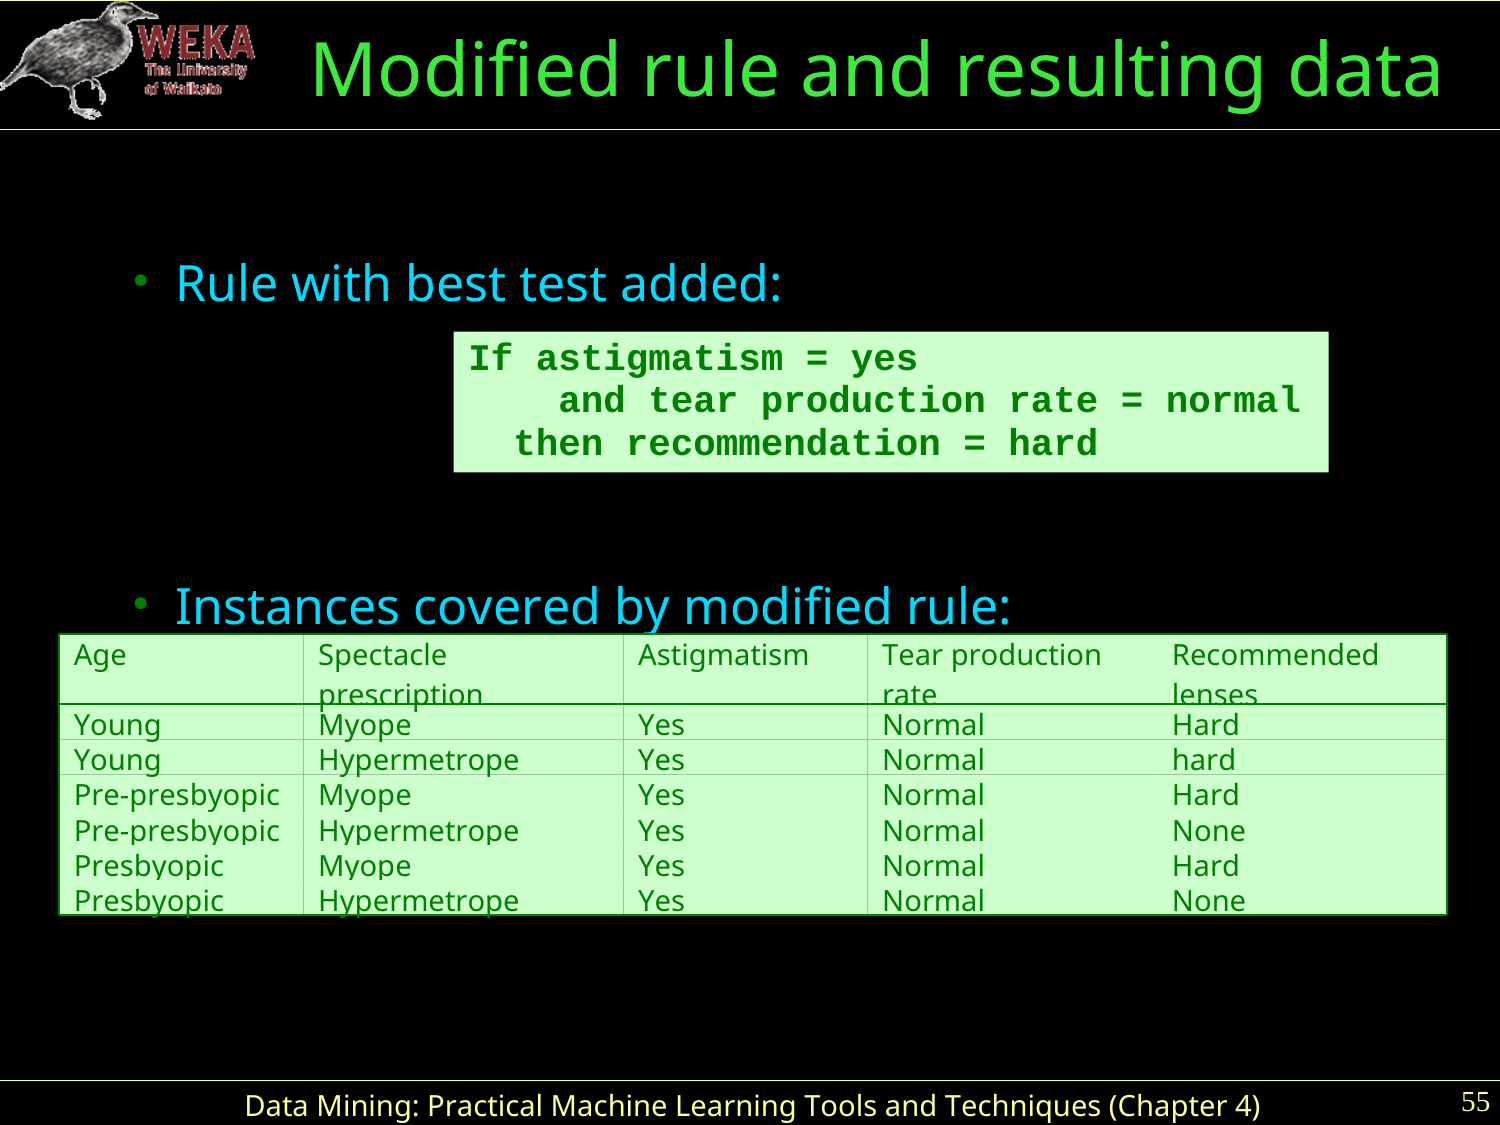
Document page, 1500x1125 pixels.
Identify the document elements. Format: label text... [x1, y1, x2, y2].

text_box Myope [382, 862, 391, 874]
text_box Hard [1158, 775, 1446, 810]
text_box Recommended lenses [1158, 635, 1446, 703]
text_box Myope [304, 705, 624, 740]
text_box Hard [1158, 705, 1446, 740]
text_box Yes [624, 810, 868, 845]
text_box Normal [868, 880, 1158, 914]
text_box Rule with best test added: Instances covered by modified rule: [118, 240, 1356, 633]
text_box Presbyopic [60, 845, 304, 880]
text_box Hard [1158, 845, 1446, 880]
text_box Presbyopic [60, 880, 304, 914]
text_box Young [147, 721, 156, 733]
text_box Normal [868, 775, 1158, 810]
text_box Tear production rate [868, 635, 1158, 703]
text_box Young [60, 705, 304, 740]
text_box Pre-presbyopic [60, 775, 304, 810]
text_box Myope [382, 721, 391, 733]
text_box Yes [624, 775, 868, 810]
picture [0, 1, 266, 129]
text_box hard [1158, 740, 1446, 775]
text_box Spectacle prescription [304, 635, 624, 703]
text_box Normal [868, 705, 1158, 740]
title Modified rule and resulting data [295, 0, 1500, 148]
text_box Normal [868, 740, 1158, 775]
text_box Myope [382, 791, 391, 803]
text_box Yes [624, 880, 868, 914]
text_box If astigmatism = yes and tear production rate = normal then recommendation = hard [453, 331, 1329, 473]
text_box Hypermetrope [304, 810, 624, 845]
text_box Myope [304, 845, 624, 880]
text_box Hypermetrope [304, 880, 624, 914]
text_box Yes [624, 705, 868, 740]
text_box Astigmatism [624, 635, 868, 703]
text_box Yes [624, 740, 868, 775]
text_box Yes [624, 845, 868, 880]
text_box None [1158, 880, 1446, 914]
text_box Pre-presbyopic [60, 810, 304, 845]
text_box Normal [868, 845, 1158, 880]
text_box Age [60, 635, 304, 703]
text_box Young [147, 756, 156, 768]
text_box Normal [868, 810, 1158, 845]
text_box Myope [304, 775, 624, 810]
text_box Hypermetrope [304, 740, 624, 775]
text_box None [1158, 810, 1446, 845]
text_box Young [60, 740, 304, 775]
